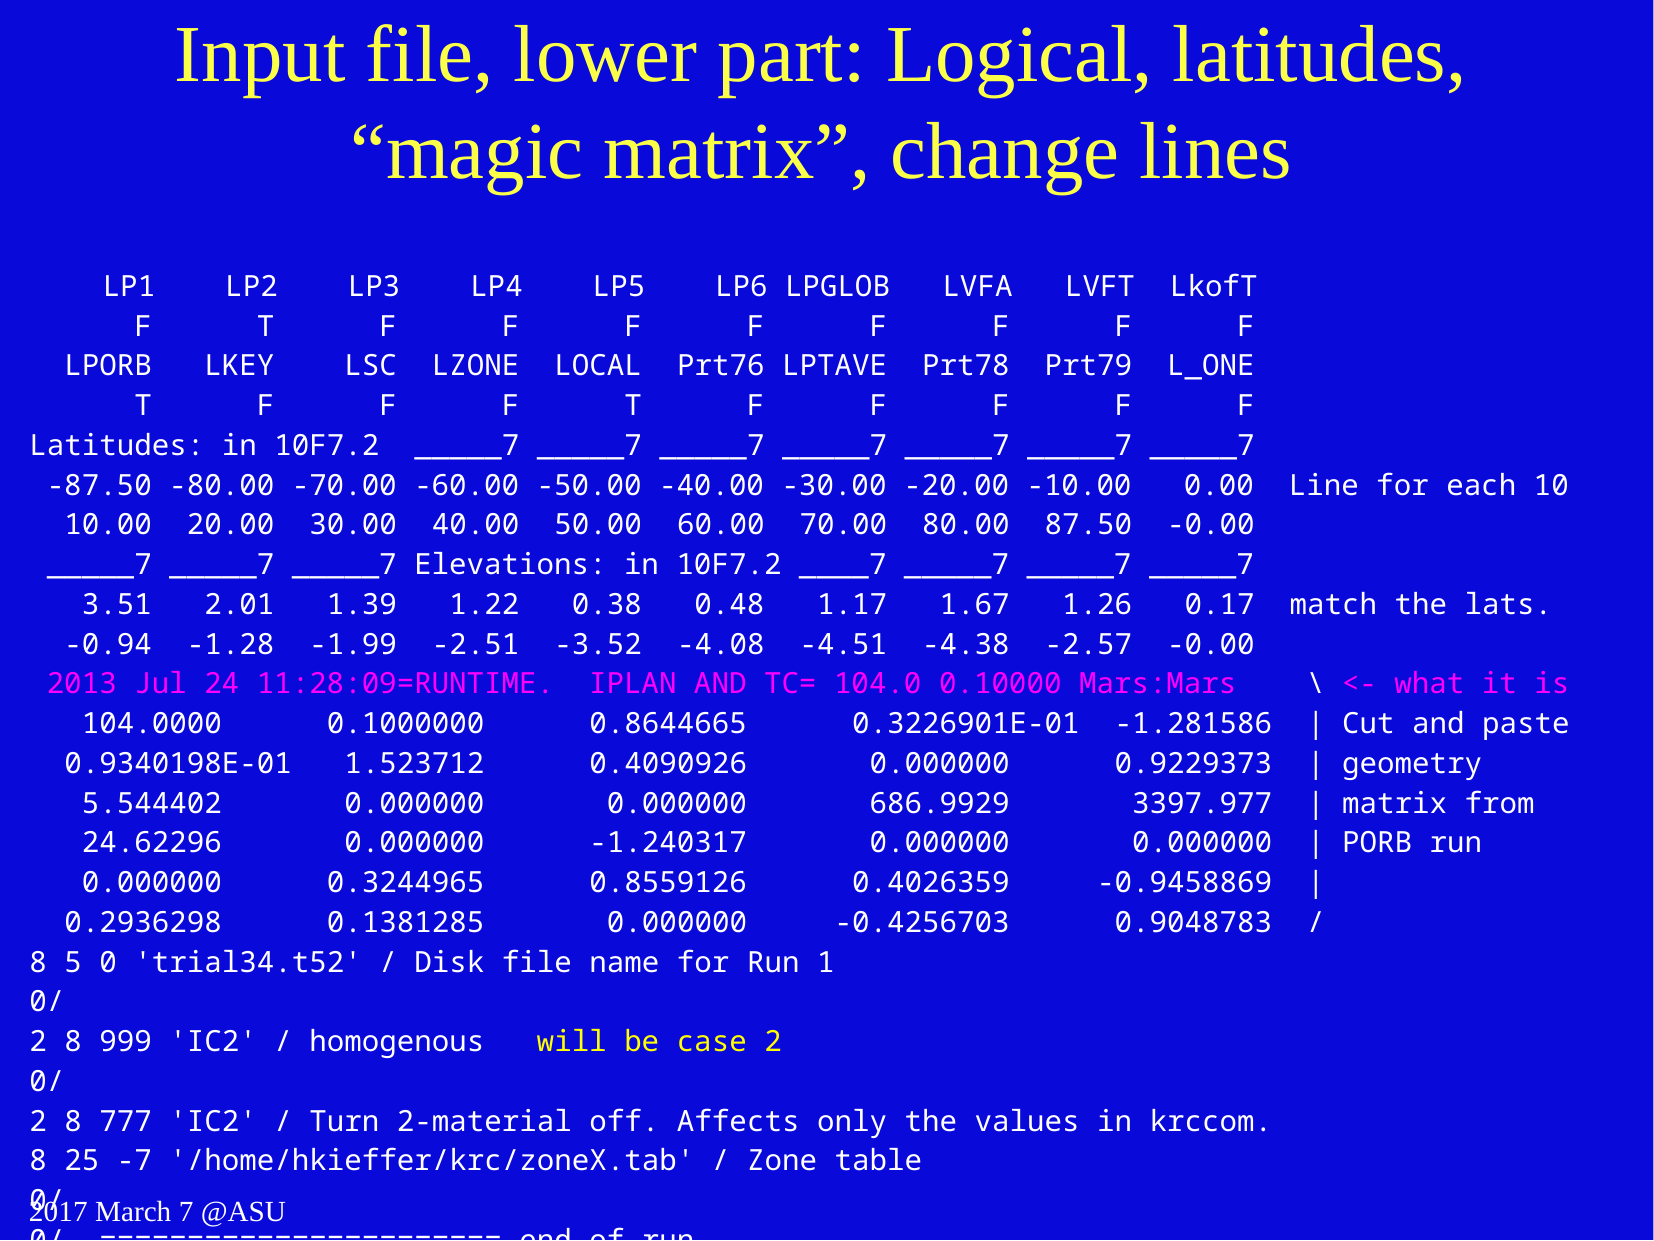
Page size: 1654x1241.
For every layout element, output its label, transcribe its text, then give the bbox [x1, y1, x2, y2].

text_box LP1 LP2 LP3 LP4 LP5 LP6 LPGLOB LVFA LVFT LkofT F T F F F F F F F F LPORB LKEY LSC LZONE LOCAL Prt76 LPTAVE Prt78 Prt79 L_ONE T F F F T F F F F F Latitudes: in 10F7.2 _____7 _____7 _____7 _____7 _____7 _____7 _____7 -87.50 -80.00 -70.00 -60.00 -50.00 -40.00 -30.00 -20.00 -10.00 0.00 Line for each 10 10.00 20.00 30.00 40.00 50.00 60.00 70.00 80.00 87.50 -0.00 _____7 _____7 _____7 Elevations: in 10F7.2 ____7 _____7 _____7 _____7 3.51 2.01 1.39 1.22 0.38 0.48 1.17 1.67 1.26 0.17 match the lats. -0.94 -1.28 -1.99 -2.51 -3.52 -4.08 -4.51 -4.38 -2.57 -0.00 2013 Jul 24 11:28:09=RUNTIME. IPLAN AND TC= 104.0 0.10000 Mars:Mars \ <- what it is 104.0000 0.1000000 0.8644665 0.3226901E-01 -1.281586 | Cut and paste 0.9340198E-01 1.523712 0.4090926 0.000000 0.9229373 | geometry 5.544402 0.000000 0.000000 686.9929 3397.977 | matrix from 24.62296 0.000000 -1.240317 0.000000 0.000000 | PORB run 0.000000 0.3244965 0.8559126 0.4026359 -0.9458869 | 0.2936298 0.1381285 0.000000 -0.4256703 0.9048783 / 8 5 0 'trial34.t52' / Disk file name for Run 1 0/ 2 8 999 'IC2' / homogenous will be case 2 0/ 2 8 777 'IC2' / Turn 2-material off. Affects only the values in krccom. 8 25 -7 '/home/hkieffer/krc/zoneX.tab' / Zone table 0/ 0/ ======================= end of run [14, 255, 1616, 1165]
title Input file, lower part: Logical, latitudes, “magic matrix”, change lines [119, 0, 1525, 203]
